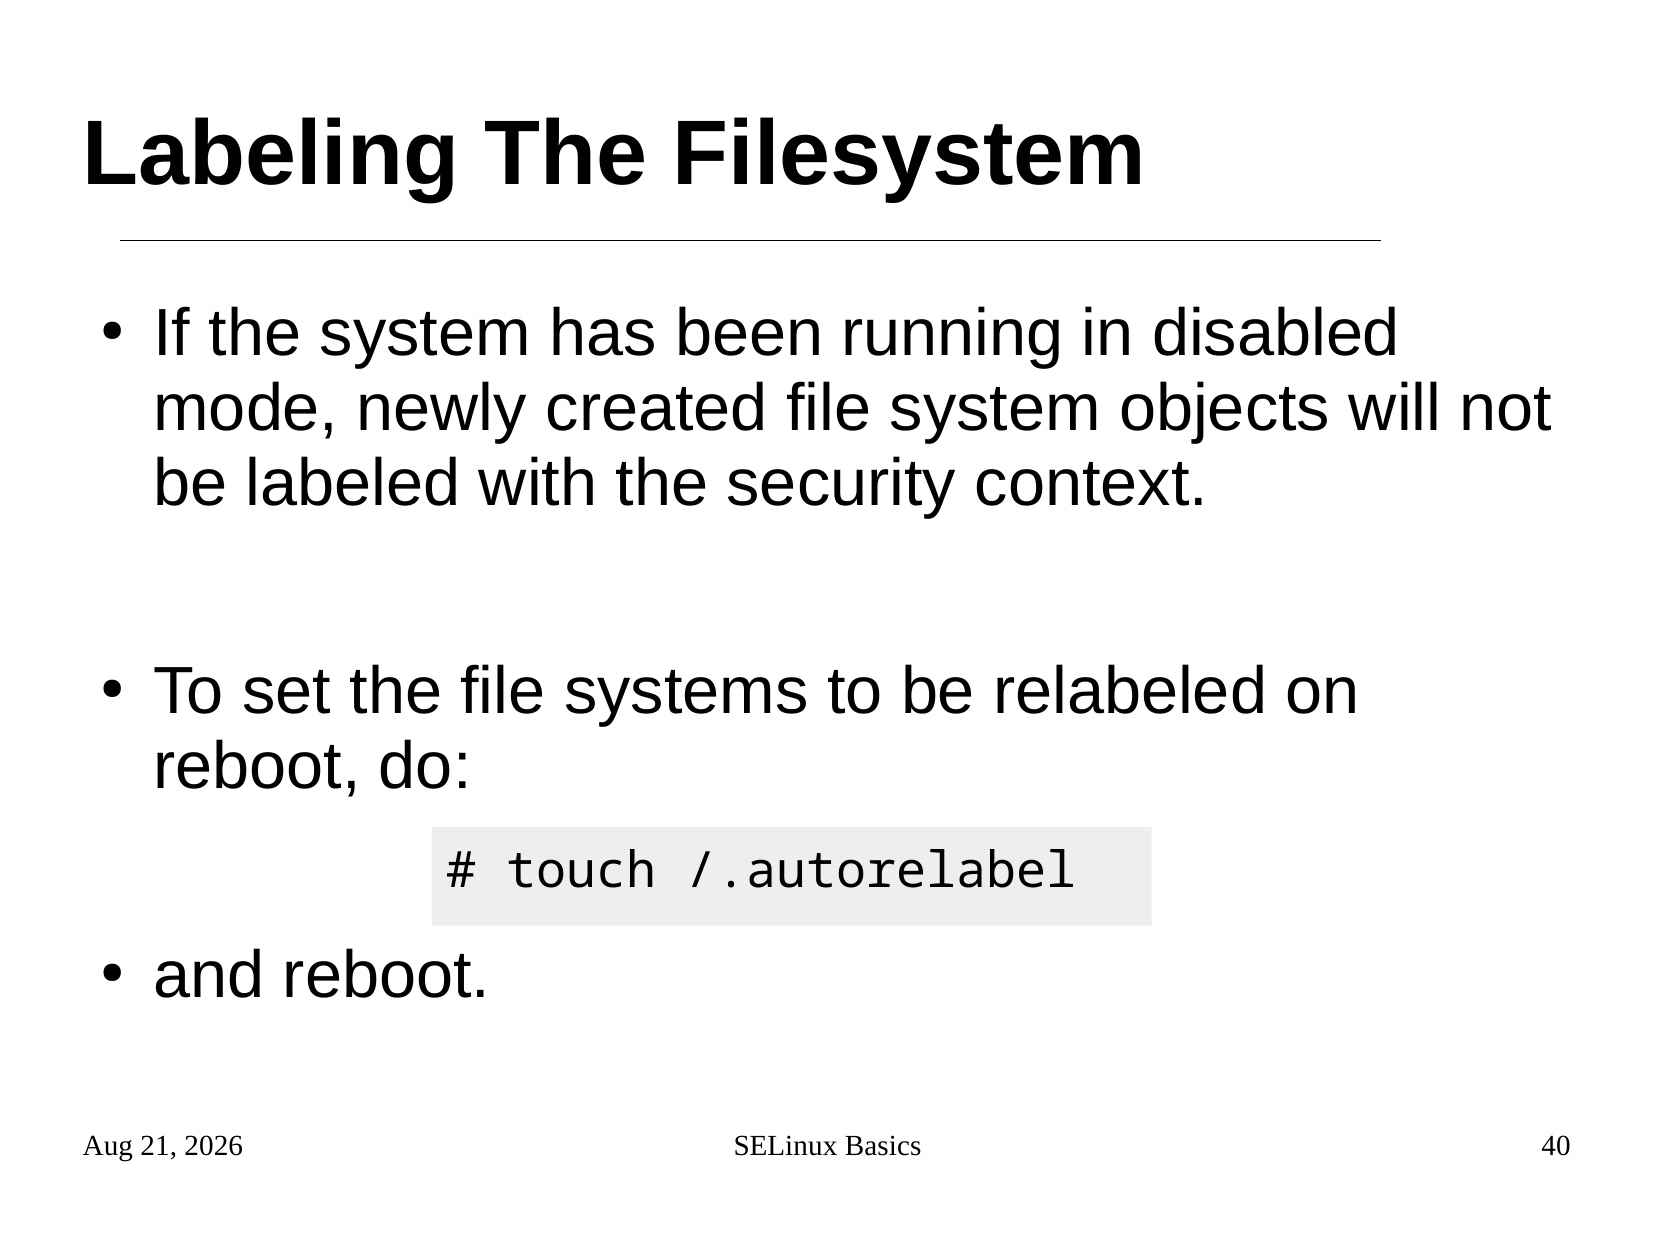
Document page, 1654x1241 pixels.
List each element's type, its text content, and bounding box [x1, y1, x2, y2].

list If the system has been running in disabled mode, newly created file system objects will not be labeled with the security context. To set the file systems to be relabeled on reboot, do: and reboot. [82, 295, 1571, 1015]
text_box # touch /.autorelabel [431, 826, 1152, 926]
title Labeling The Filesystem [82, 49, 1571, 257]
